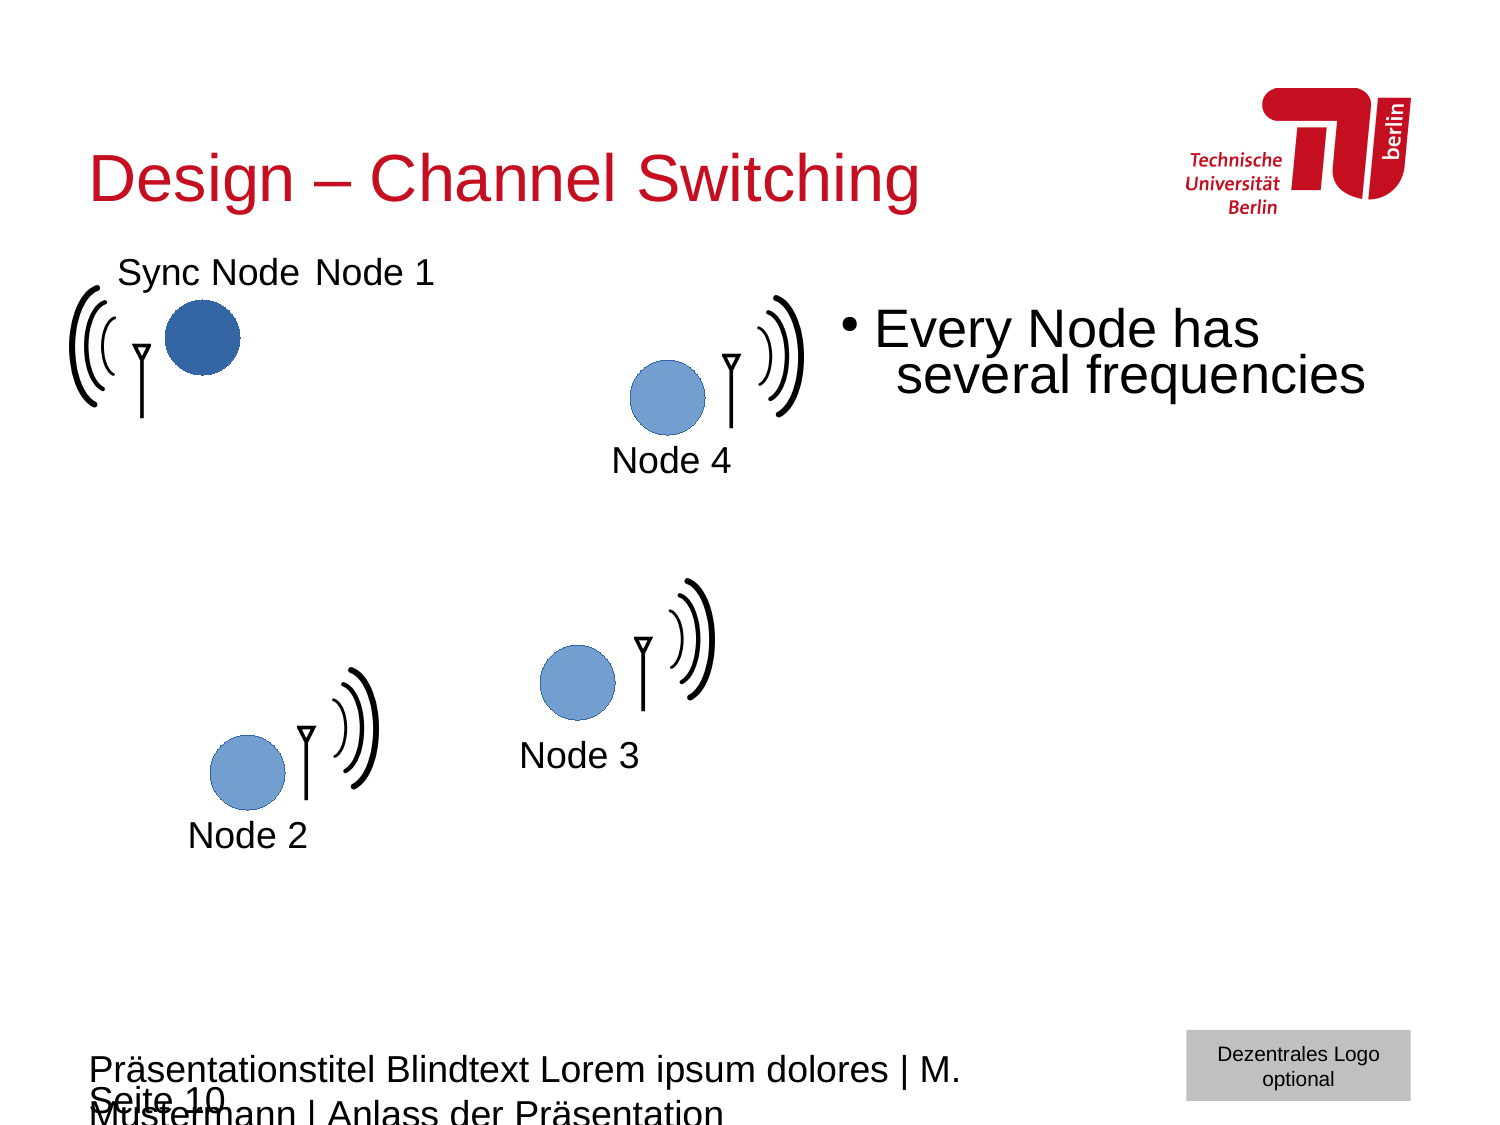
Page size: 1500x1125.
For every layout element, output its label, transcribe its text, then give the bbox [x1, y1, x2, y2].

text_box Node 1 [300, 240, 526, 300]
text_box Node 2 [172, 803, 398, 864]
text_box Sync Node [102, 240, 300, 300]
title Design – Channel Switching [88, 120, 1411, 215]
picture [634, 578, 715, 714]
text_box [630, 360, 706, 428]
picture [1186, 88, 1411, 120]
list Every Node has several frequencies [840, 312, 1411, 980]
picture [722, 295, 804, 430]
picture [297, 667, 379, 802]
text_box [165, 300, 241, 376]
picture [69, 285, 151, 421]
text_box Node 4 [596, 428, 822, 489]
text_box [540, 645, 616, 721]
text_box Node 3 [504, 723, 730, 784]
text_box [210, 735, 286, 803]
